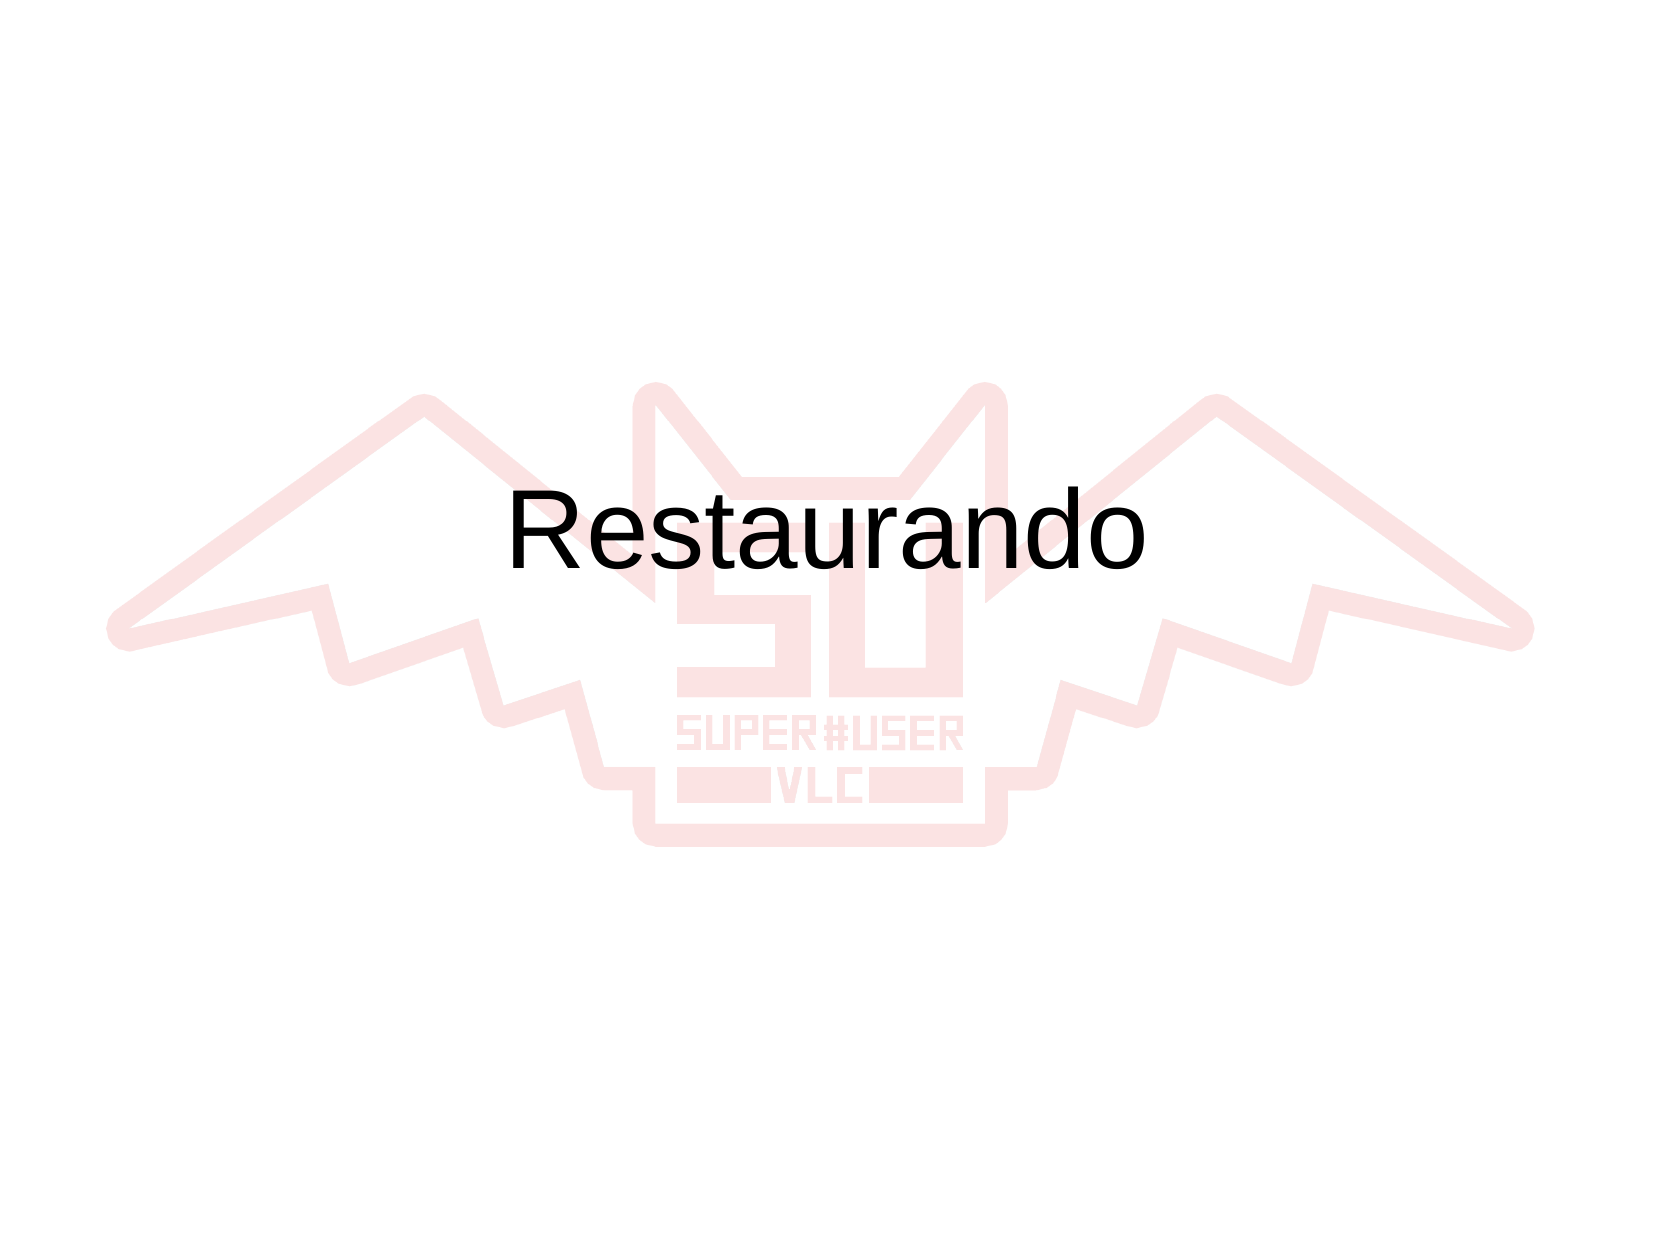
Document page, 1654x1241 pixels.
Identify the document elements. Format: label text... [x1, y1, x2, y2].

subtitle Restaurando [82, 49, 1571, 1010]
